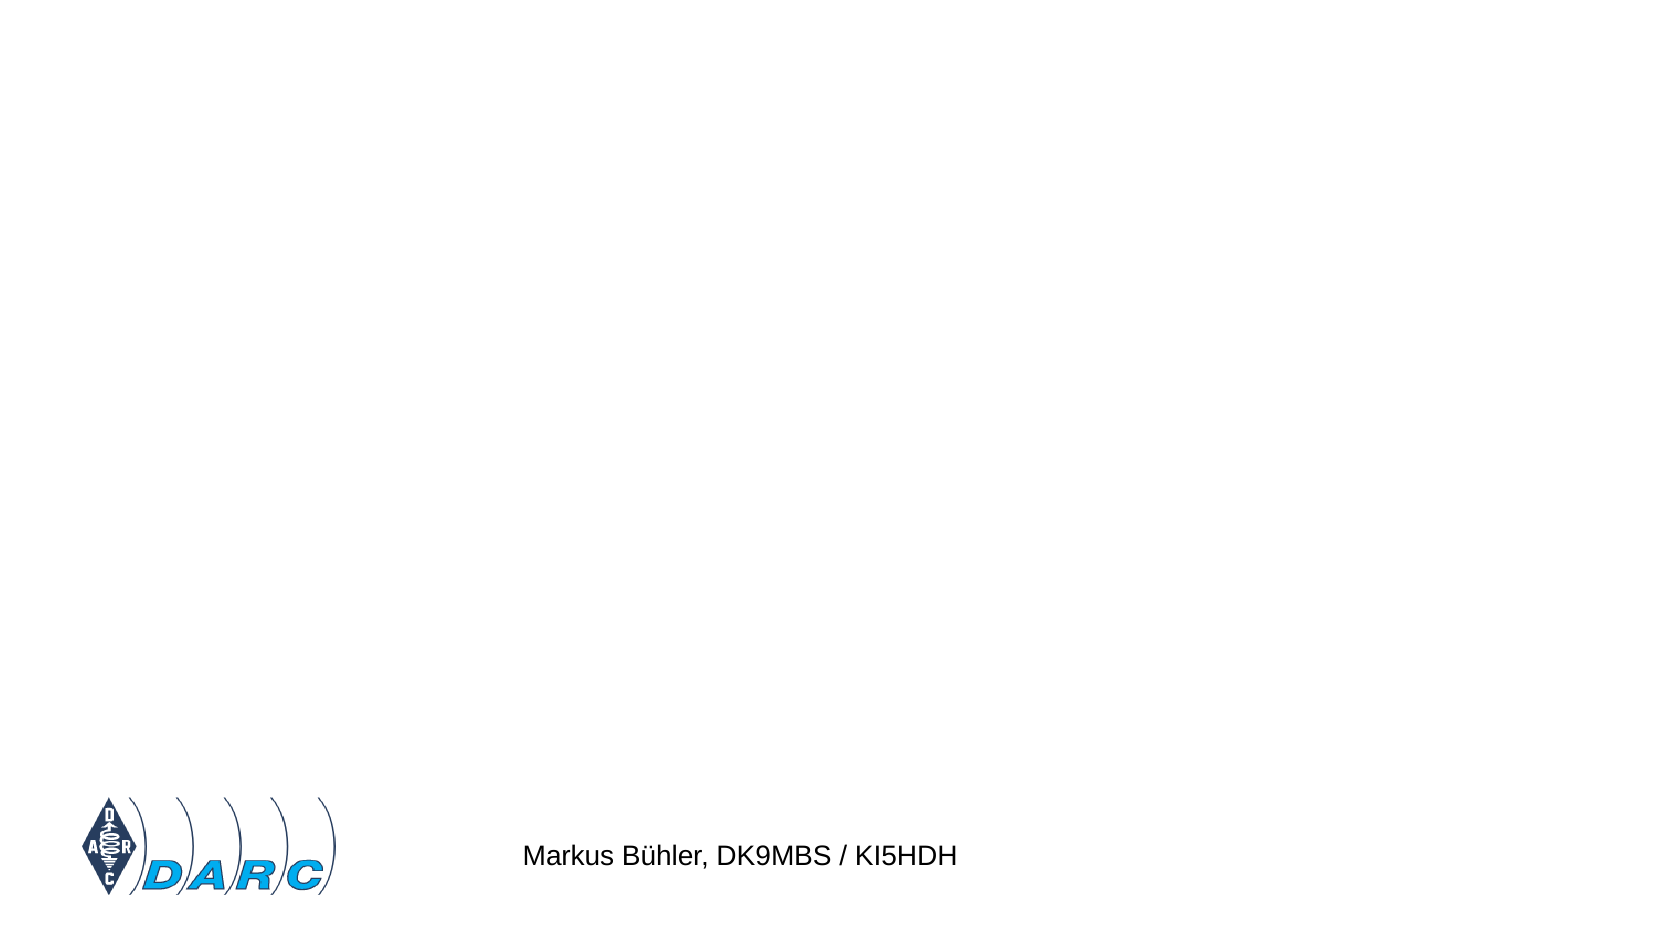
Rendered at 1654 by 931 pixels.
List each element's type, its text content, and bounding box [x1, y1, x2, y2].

text_box Markus Bühler, DK9MBS / KI5HDH [507, 832, 1121, 879]
picture [82, 797, 336, 895]
